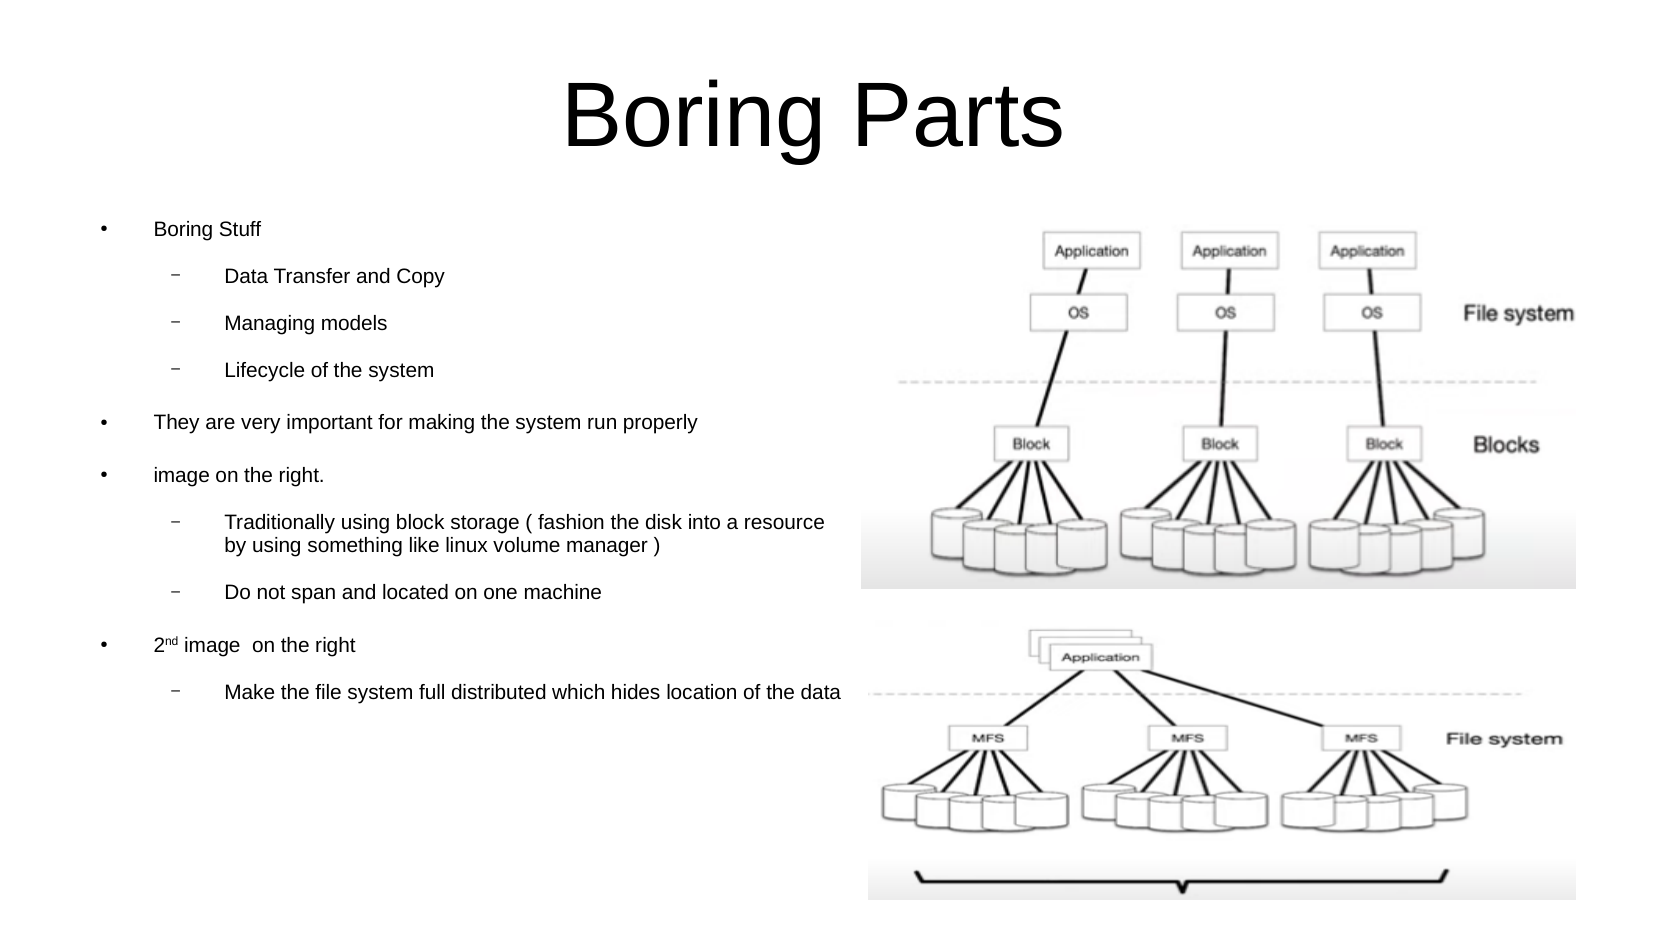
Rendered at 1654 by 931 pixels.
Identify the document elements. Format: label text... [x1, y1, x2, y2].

picture [868, 620, 1576, 901]
list Boring Stuff Data Transfer and Copy Managing models Lifecycle of the system They are very important for making the system run properly image on the right. Traditionally using block storage ( fashion the disk into a resource by using something like linux volume manager ) Do not span and located on one machine 2nd image on the right Make the file system full distributed which hides location of the data [82, 217, 1613, 901]
picture [861, 224, 1576, 590]
title Boring Parts [82, 37, 1571, 193]
